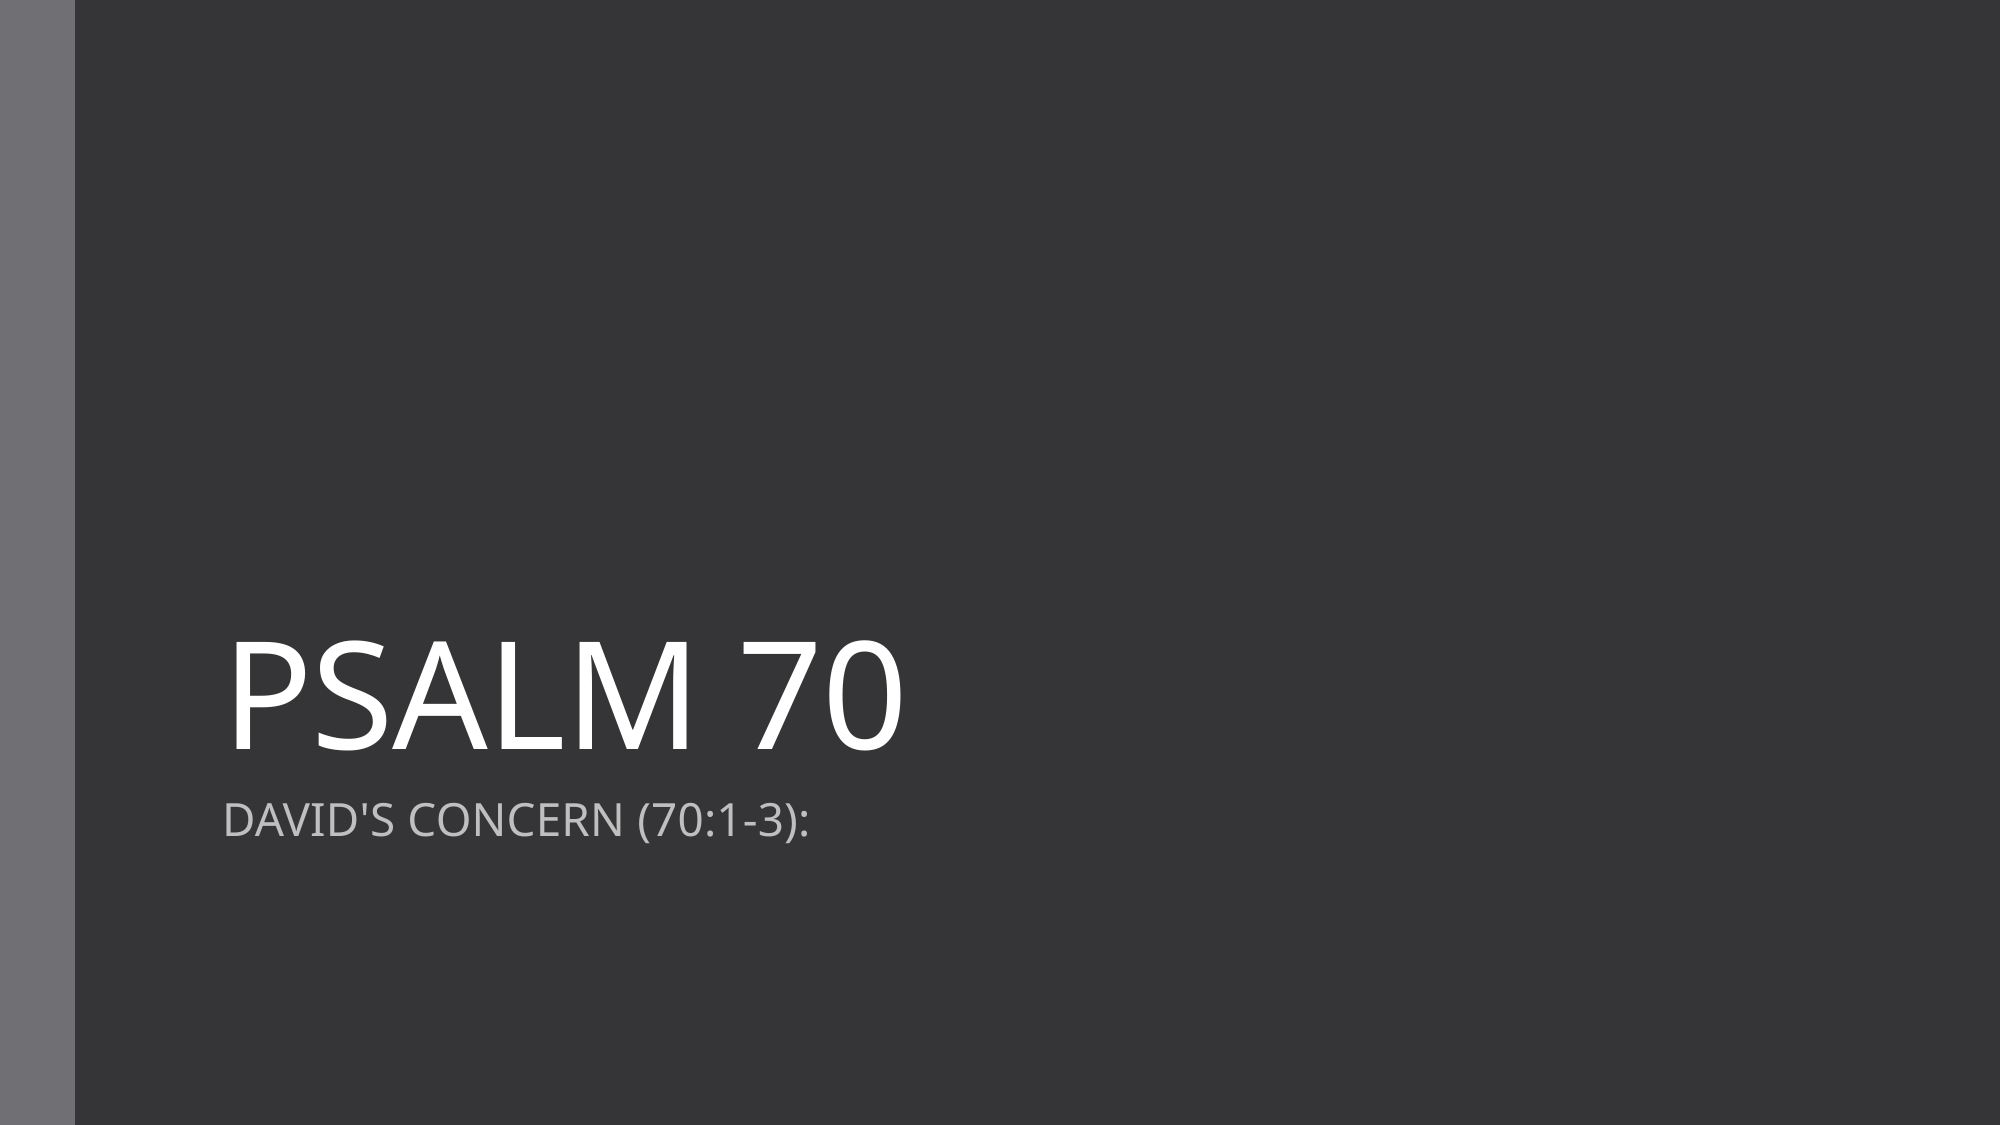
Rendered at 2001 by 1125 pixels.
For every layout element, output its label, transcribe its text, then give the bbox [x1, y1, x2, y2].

subtitle DAVID'S CONCERN (70:1-3): [206, 787, 1752, 1066]
title PSALM 70 [206, 124, 1752, 787]
